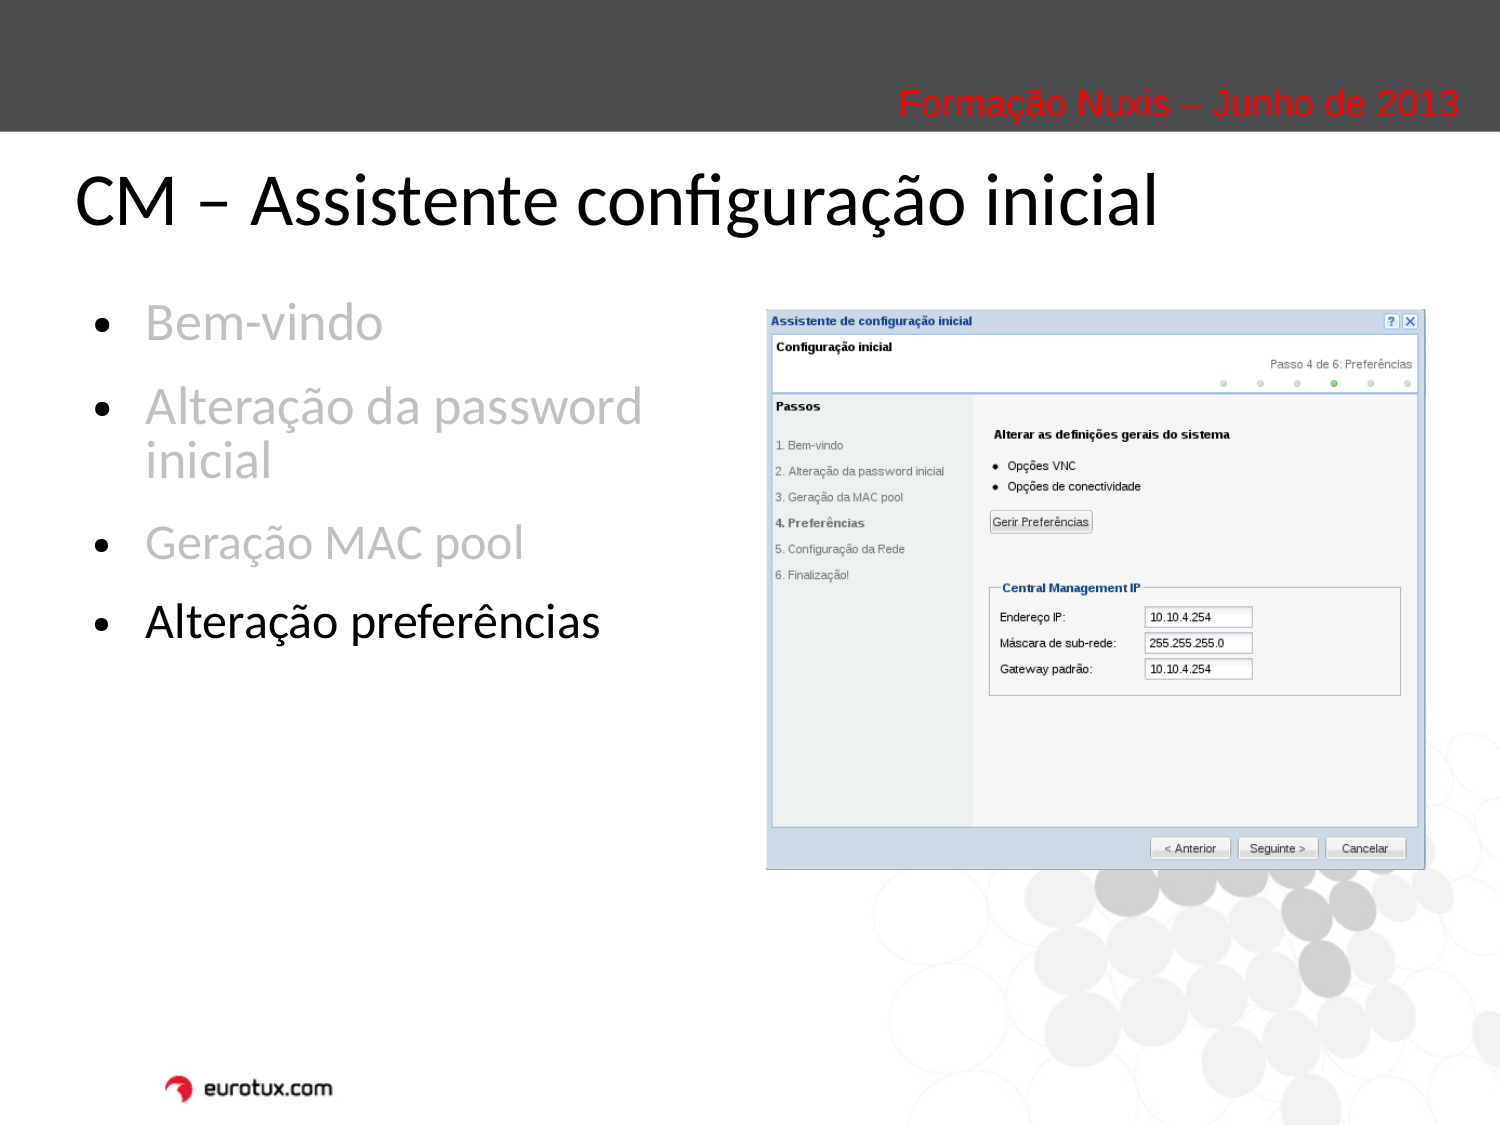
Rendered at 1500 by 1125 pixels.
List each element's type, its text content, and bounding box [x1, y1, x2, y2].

list Bem-vindo Alteração da password inicial Geração MAC pool Alteração preferências [75, 299, 734, 953]
title CM – Assistente configuração inicial [75, 112, 1425, 301]
picture [0, 0, 1500, 1125]
